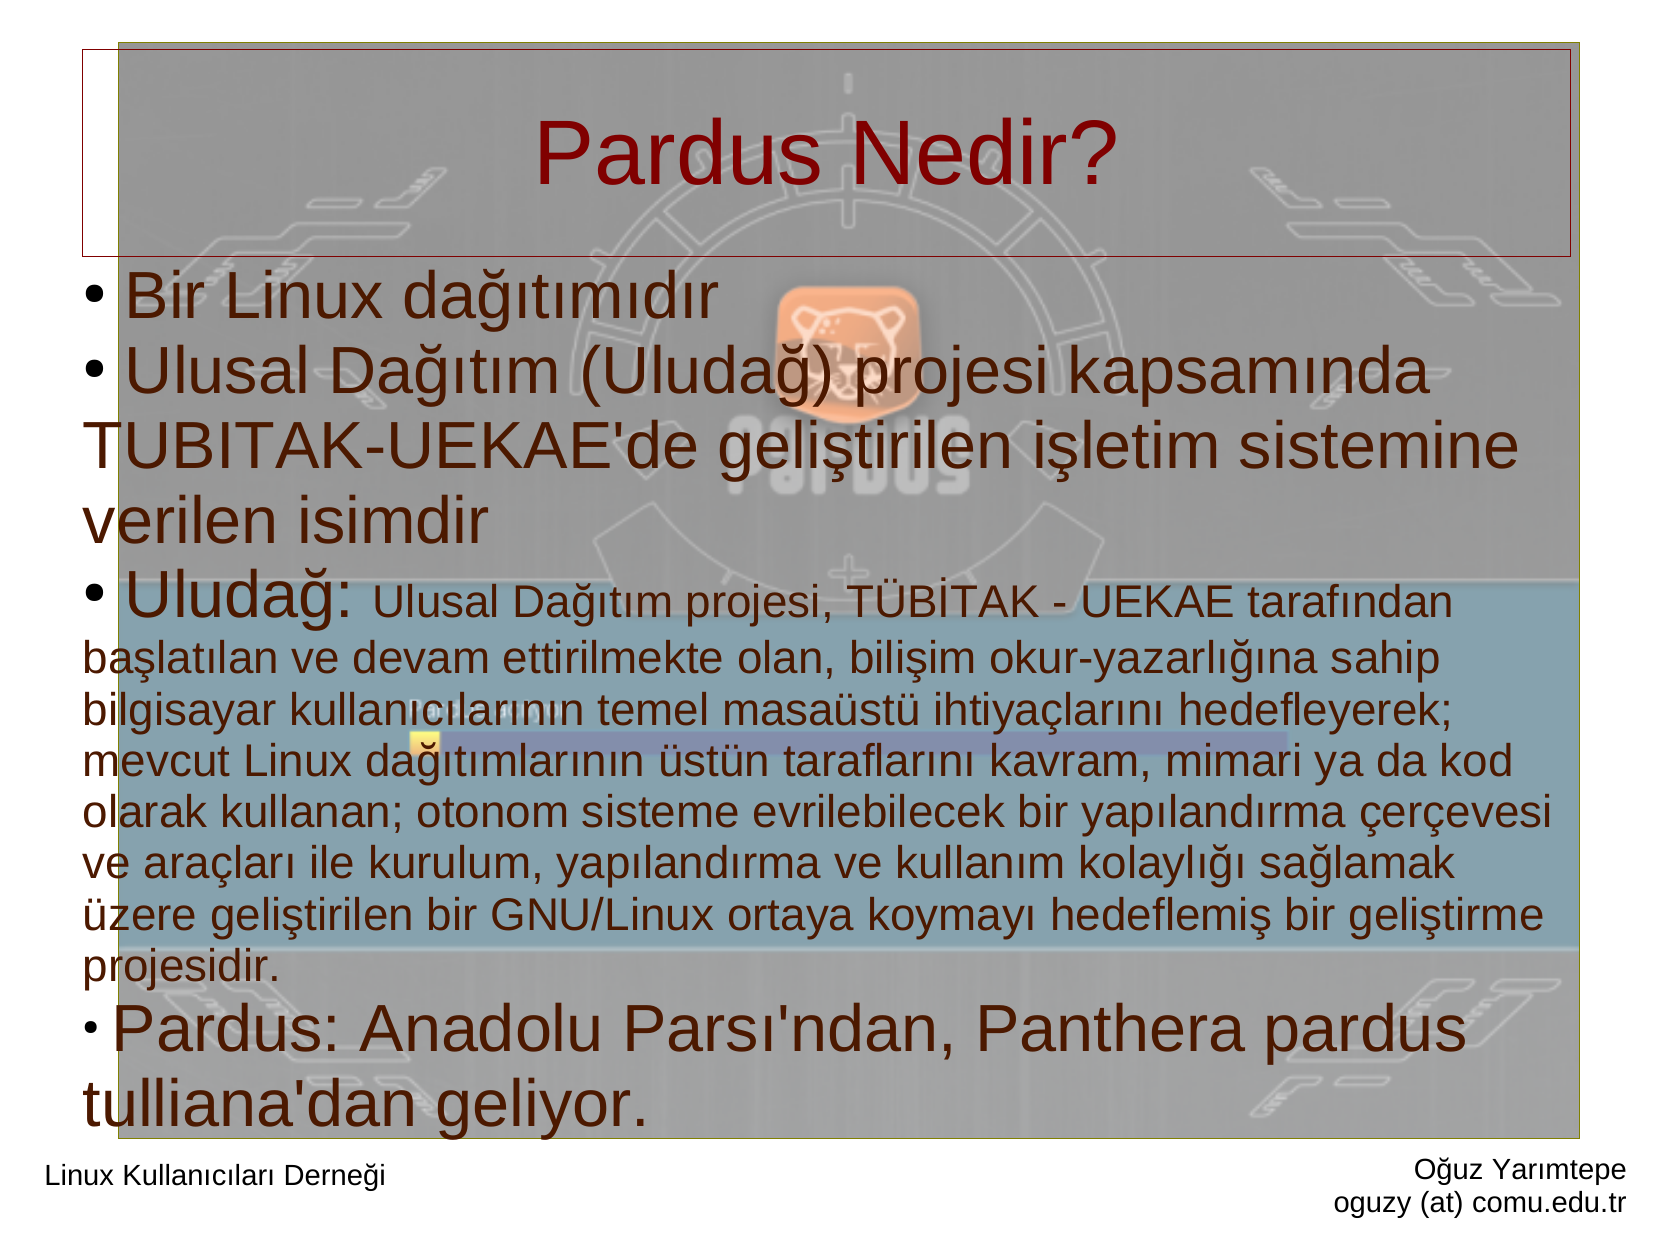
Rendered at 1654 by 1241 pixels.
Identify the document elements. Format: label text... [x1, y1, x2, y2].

picture [119, 43, 1579, 1138]
subtitle Bir Linux dağıtımıdır Ulusal Dağıtım (Uludağ) projesi kapsamında TUBITAK-UEKAE'de geliştirilen işletim sistemine verilen isimdir Uludağ: Ulusal Dağıtım projesi, TÜBİTAK - UEKAE tarafından başlatılan ve devam ettirilmekte olan, bilişim okur-yazarlığına sahip bilgisayar kullanıcılarının temel masaüstü ihtiyaçlarını hedefleyerek; mevcut Linux dağıtımlarının üstün taraflarını kavram, mimari ya da kod olarak kullanan; otonom sisteme evrilebilecek bir yapılandırma çerçevesi ve araçları ile kurulum, yapılandırma ve kullanım kolaylığı sağlamak üzere geliştirilen bir GNU/Linux ortaya koymayı hedeflemiş bir geliştirme projesidir. Pardus: Anadolu Parsı'ndan, Panthera pardus tulliana'dan geliyor. [82, 209, 1571, 1190]
title Pardus Nedir? [82, 49, 1571, 209]
